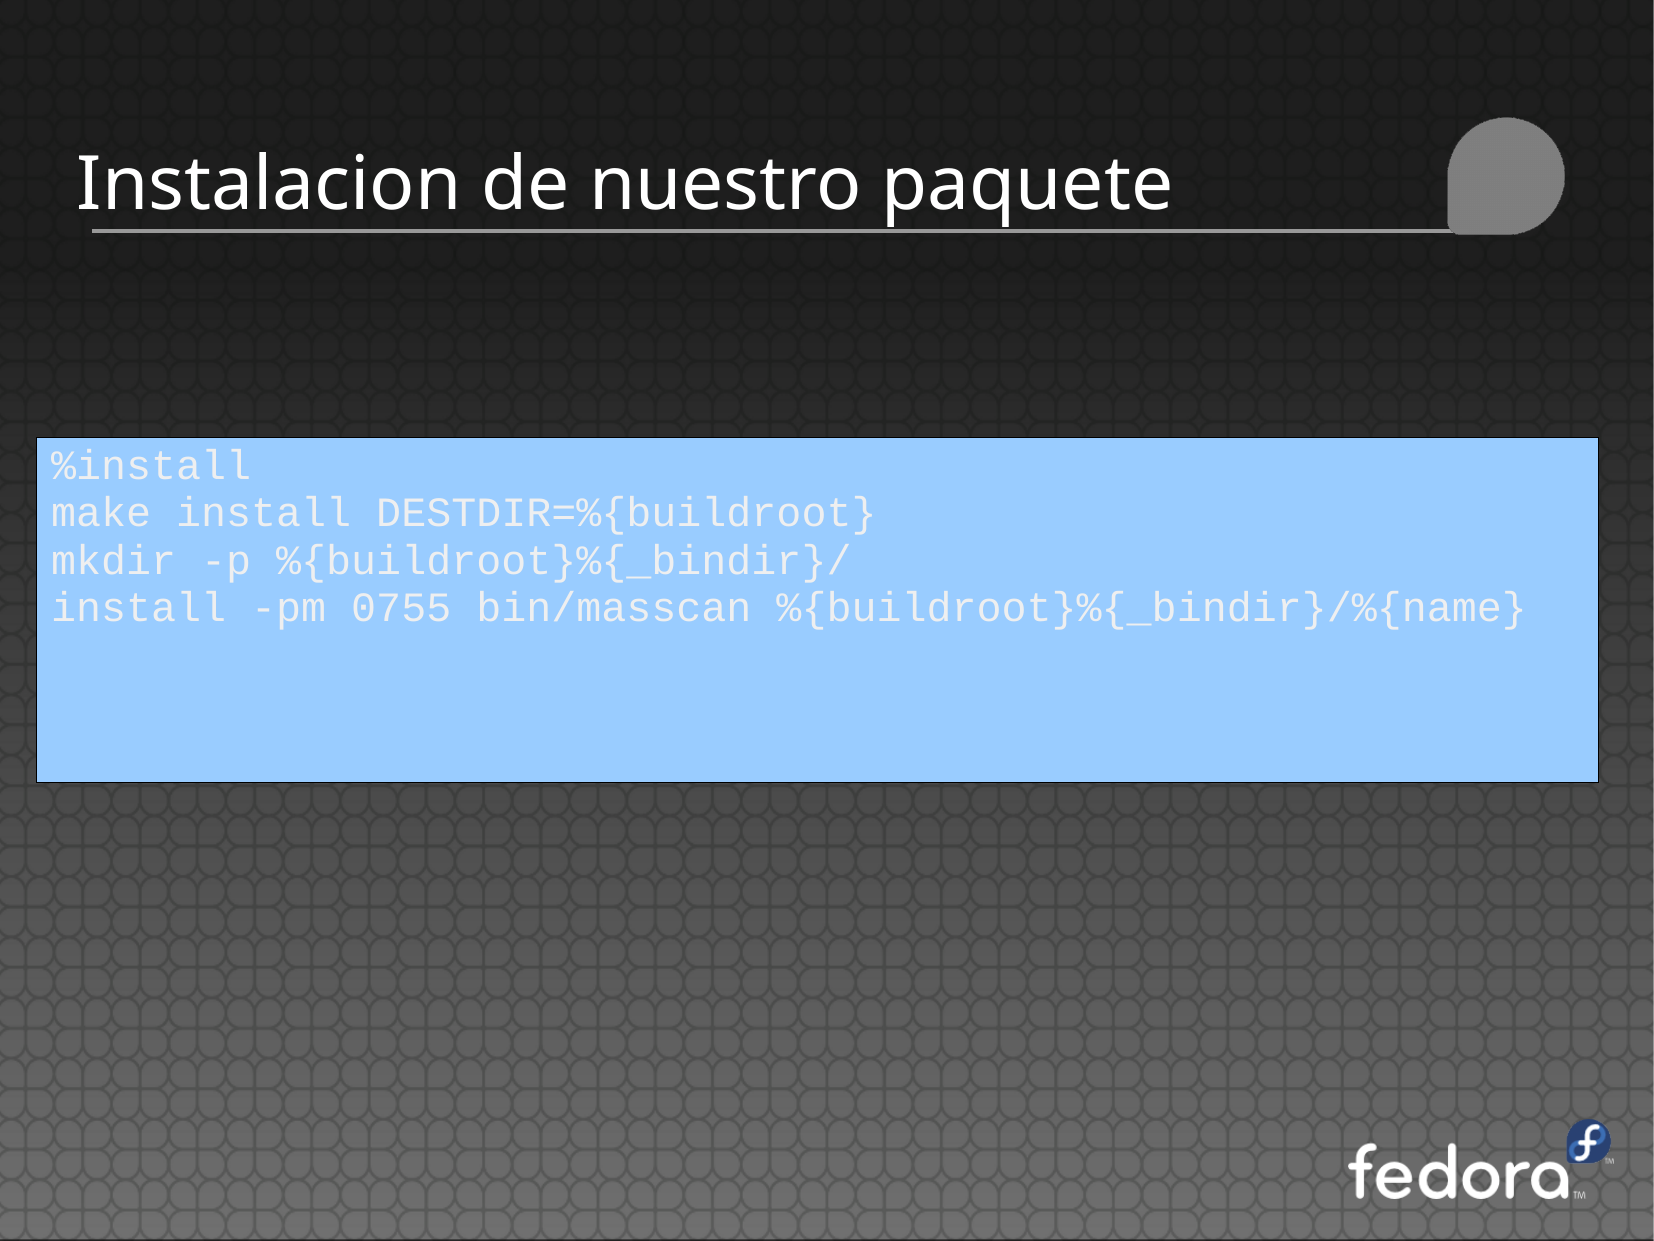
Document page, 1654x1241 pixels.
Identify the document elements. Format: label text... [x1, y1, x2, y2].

text_box %install make install DESTDIR=%{buildroot} mkdir -p %{buildroot}%{_bindir}/ install -pm 0755 bin/masscan %{buildroot}%{_bindir}/%{name} [36, 437, 1599, 783]
picture [0, 0, 1654, 1241]
title Instalacion de nuestro paquete [76, 112, 1566, 249]
